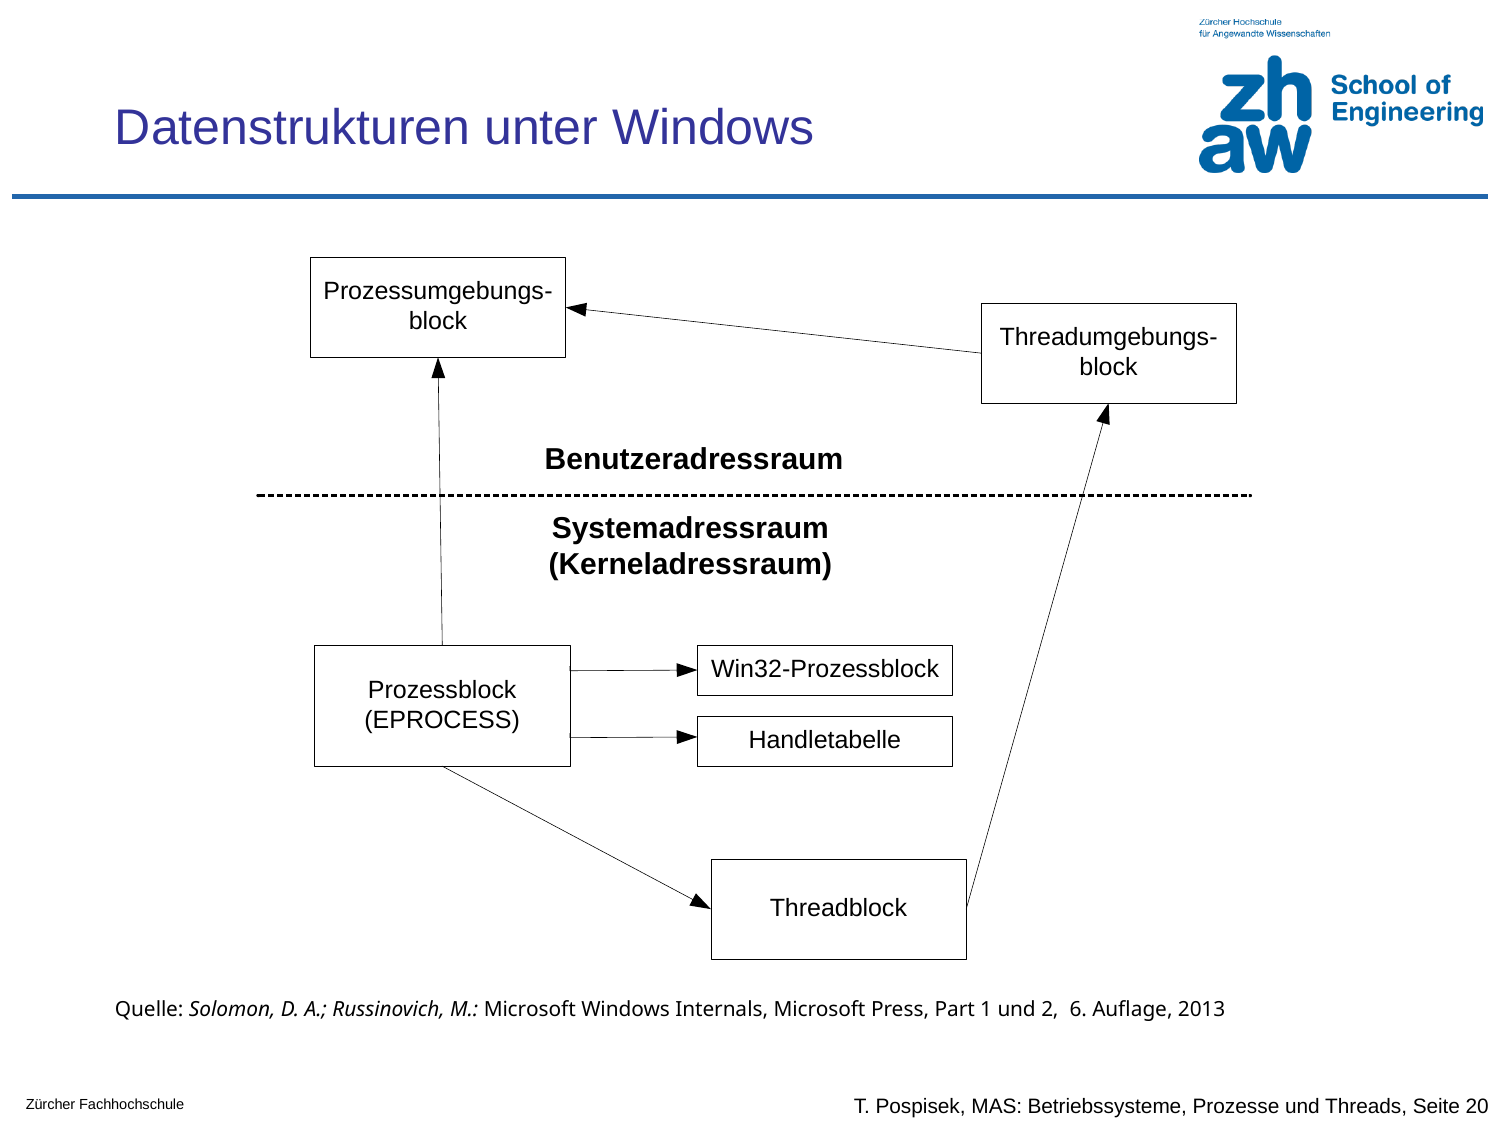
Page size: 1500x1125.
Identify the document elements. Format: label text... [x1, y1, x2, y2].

picture [252, 254, 1257, 963]
picture [1199, 19, 1483, 173]
text_box Quelle: Solomon, D. A.; Russinovich, M.: Microsoft Windows Internals, Microsoft Press, Part 1 und 2, 6. Auflage, 2013 [100, 987, 1258, 1058]
title Datenstrukturen unter Windows [99, 50, 1379, 163]
